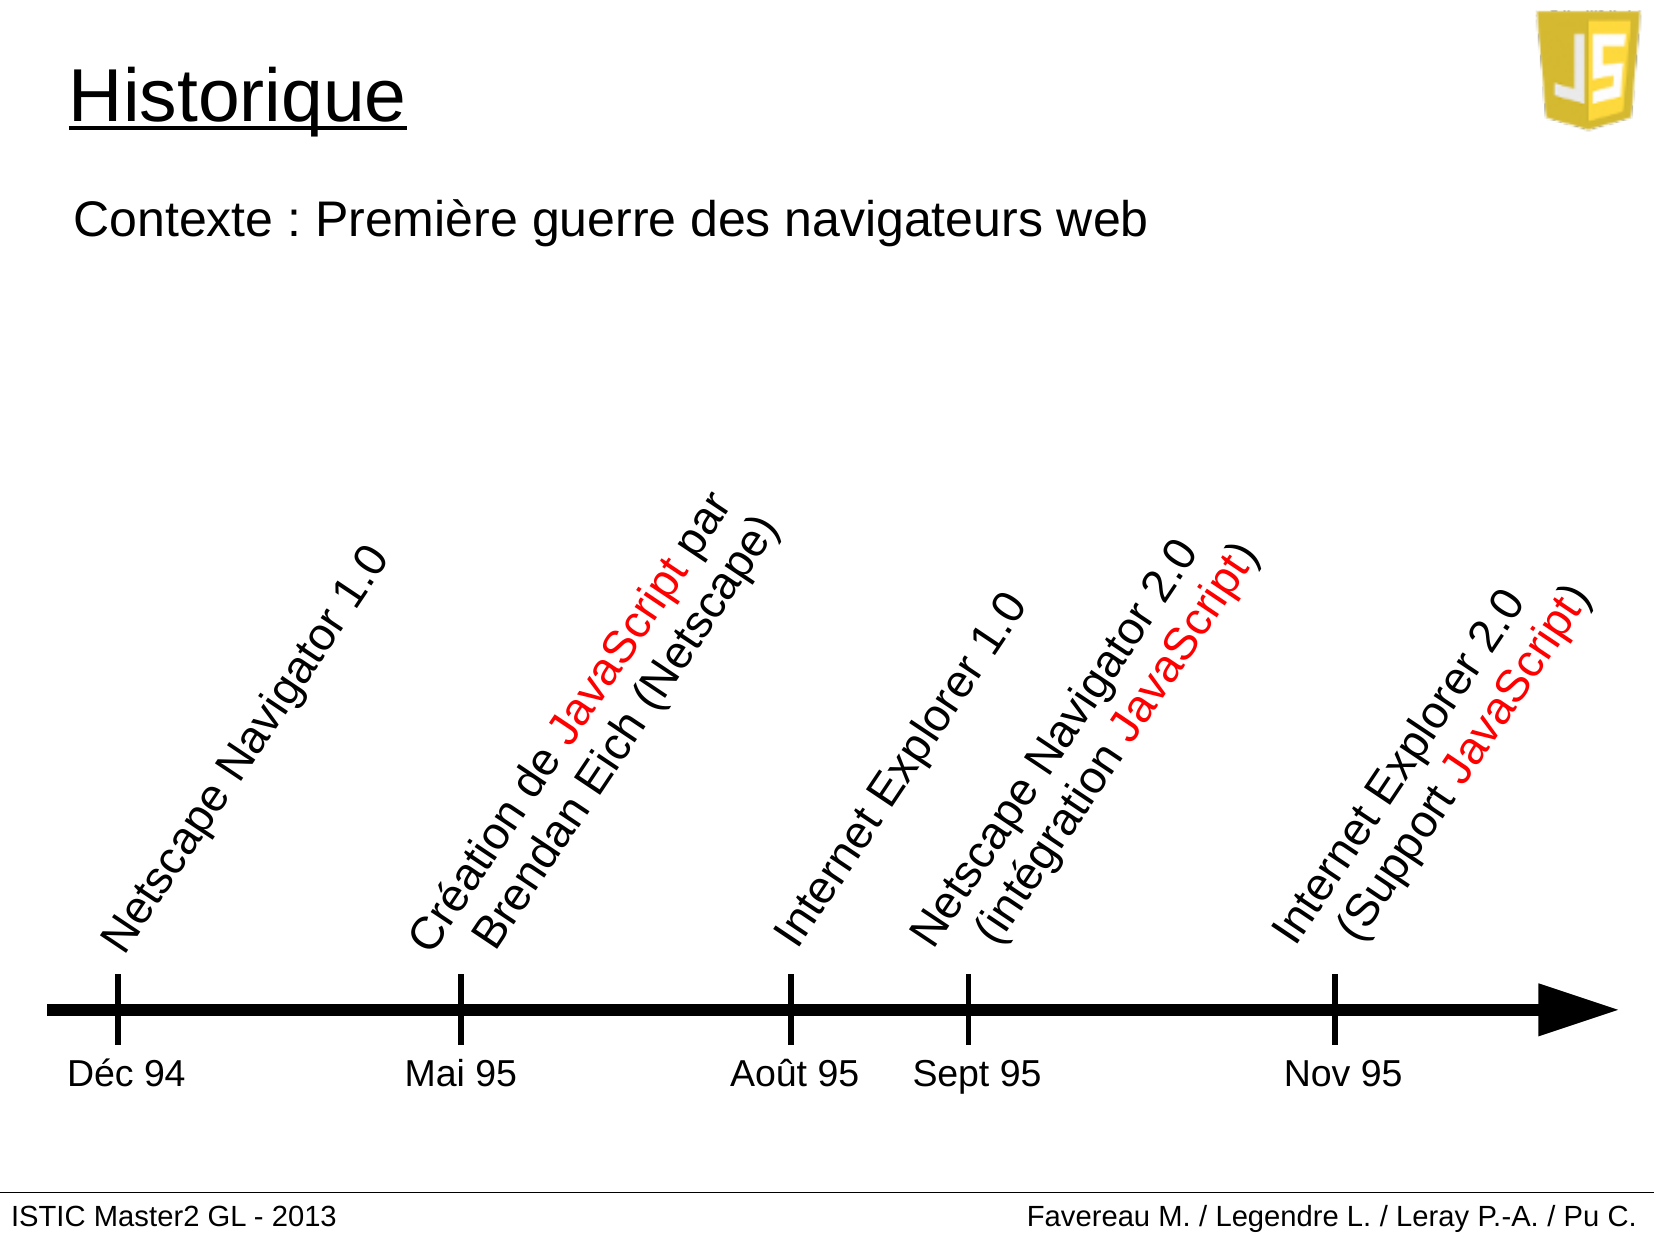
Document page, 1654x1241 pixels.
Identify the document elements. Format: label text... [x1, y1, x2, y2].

text_box Netscape Navigator 2.0 (intégration JavaScript) [868, 470, 1299, 1018]
text_box Netscape Navigator 1.0 [59, 502, 430, 995]
picture [1518, 5, 1654, 142]
text_box Déc 94 [40, 1033, 213, 1119]
text_box Internet Explorer 2.0 (Support JavaScript) [1230, 463, 1654, 1015]
text_box Mai 95 [377, 1033, 543, 1114]
text_box Création de JavaScript par Brendan Eich (Netscape) [366, 442, 819, 1024]
title Historique [68, 49, 1569, 142]
text_box ISTIC Master2 GL - 2013 [0, 1192, 353, 1241]
text_box Sept 95 [885, 1033, 1069, 1114]
text_box Internet Explorer 1.0 [732, 549, 1068, 989]
text_box Août 95 [703, 1033, 885, 1114]
text_box Contexte : Première guerre des navigateurs web [59, 183, 1607, 349]
text_box Favereau M. / Legendre L. / Leray P.-A. / Pu C. [1012, 1192, 1653, 1241]
text_box Nov 95 [1257, 1033, 1430, 1114]
